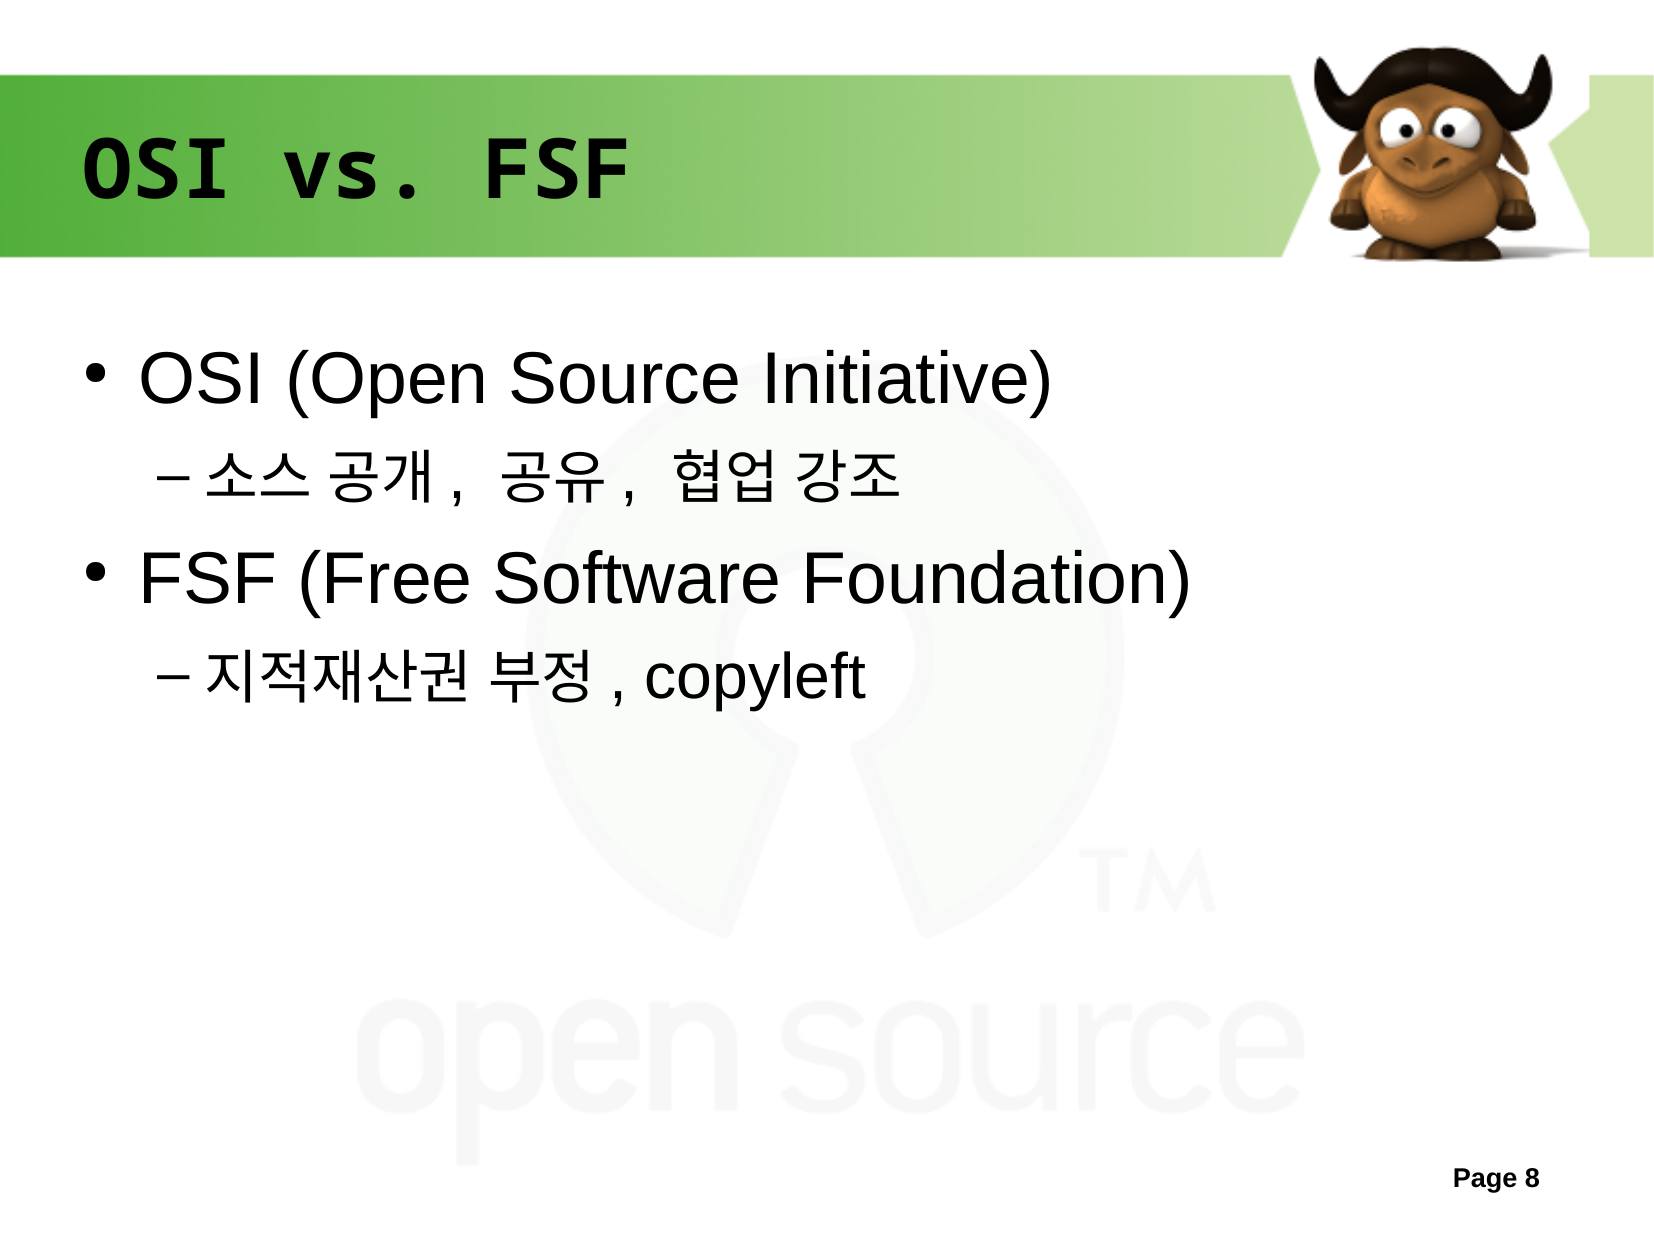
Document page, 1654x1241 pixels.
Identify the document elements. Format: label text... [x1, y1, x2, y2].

list OSI (Open Source Initiative) 소스 공개, 공유, 협업 강조 FSF (Free Software Foundation) 지적재산권 부정, copyleft [82, 330, 1571, 1134]
title OSI vs. FSF [82, 61, 1571, 269]
picture [0, 0, 1654, 1241]
